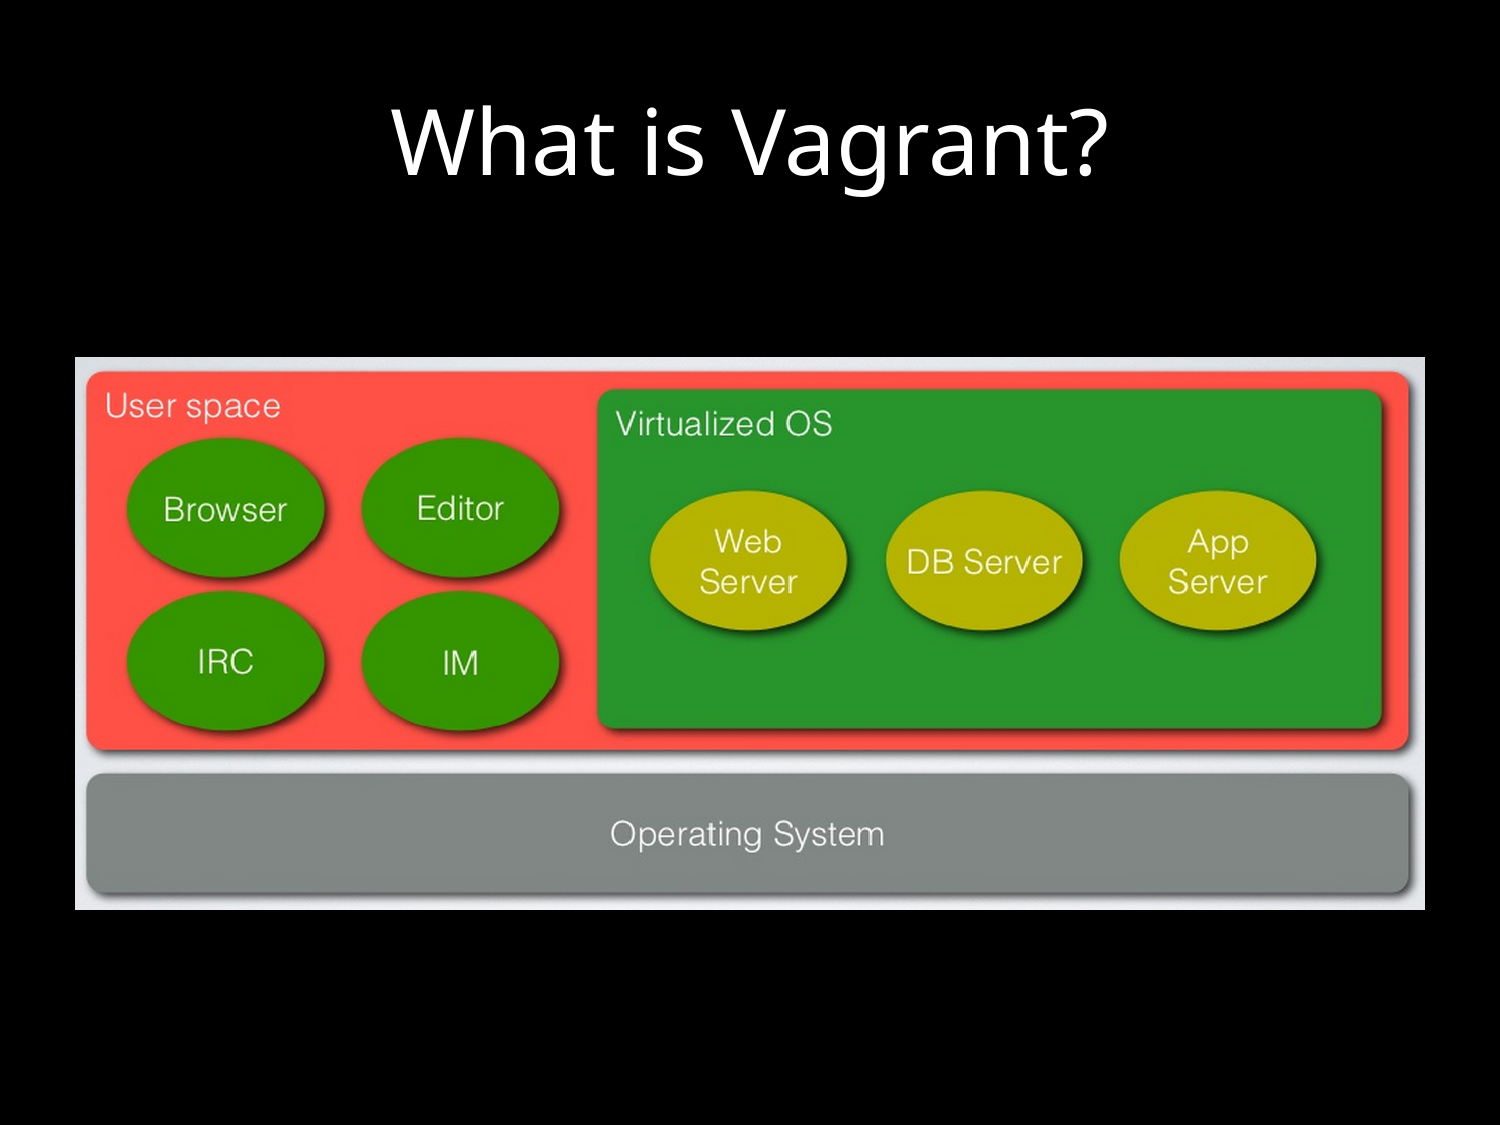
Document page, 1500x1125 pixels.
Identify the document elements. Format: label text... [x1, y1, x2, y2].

title What is Vagrant? [75, 45, 1425, 233]
picture [75, 262, 1425, 1005]
